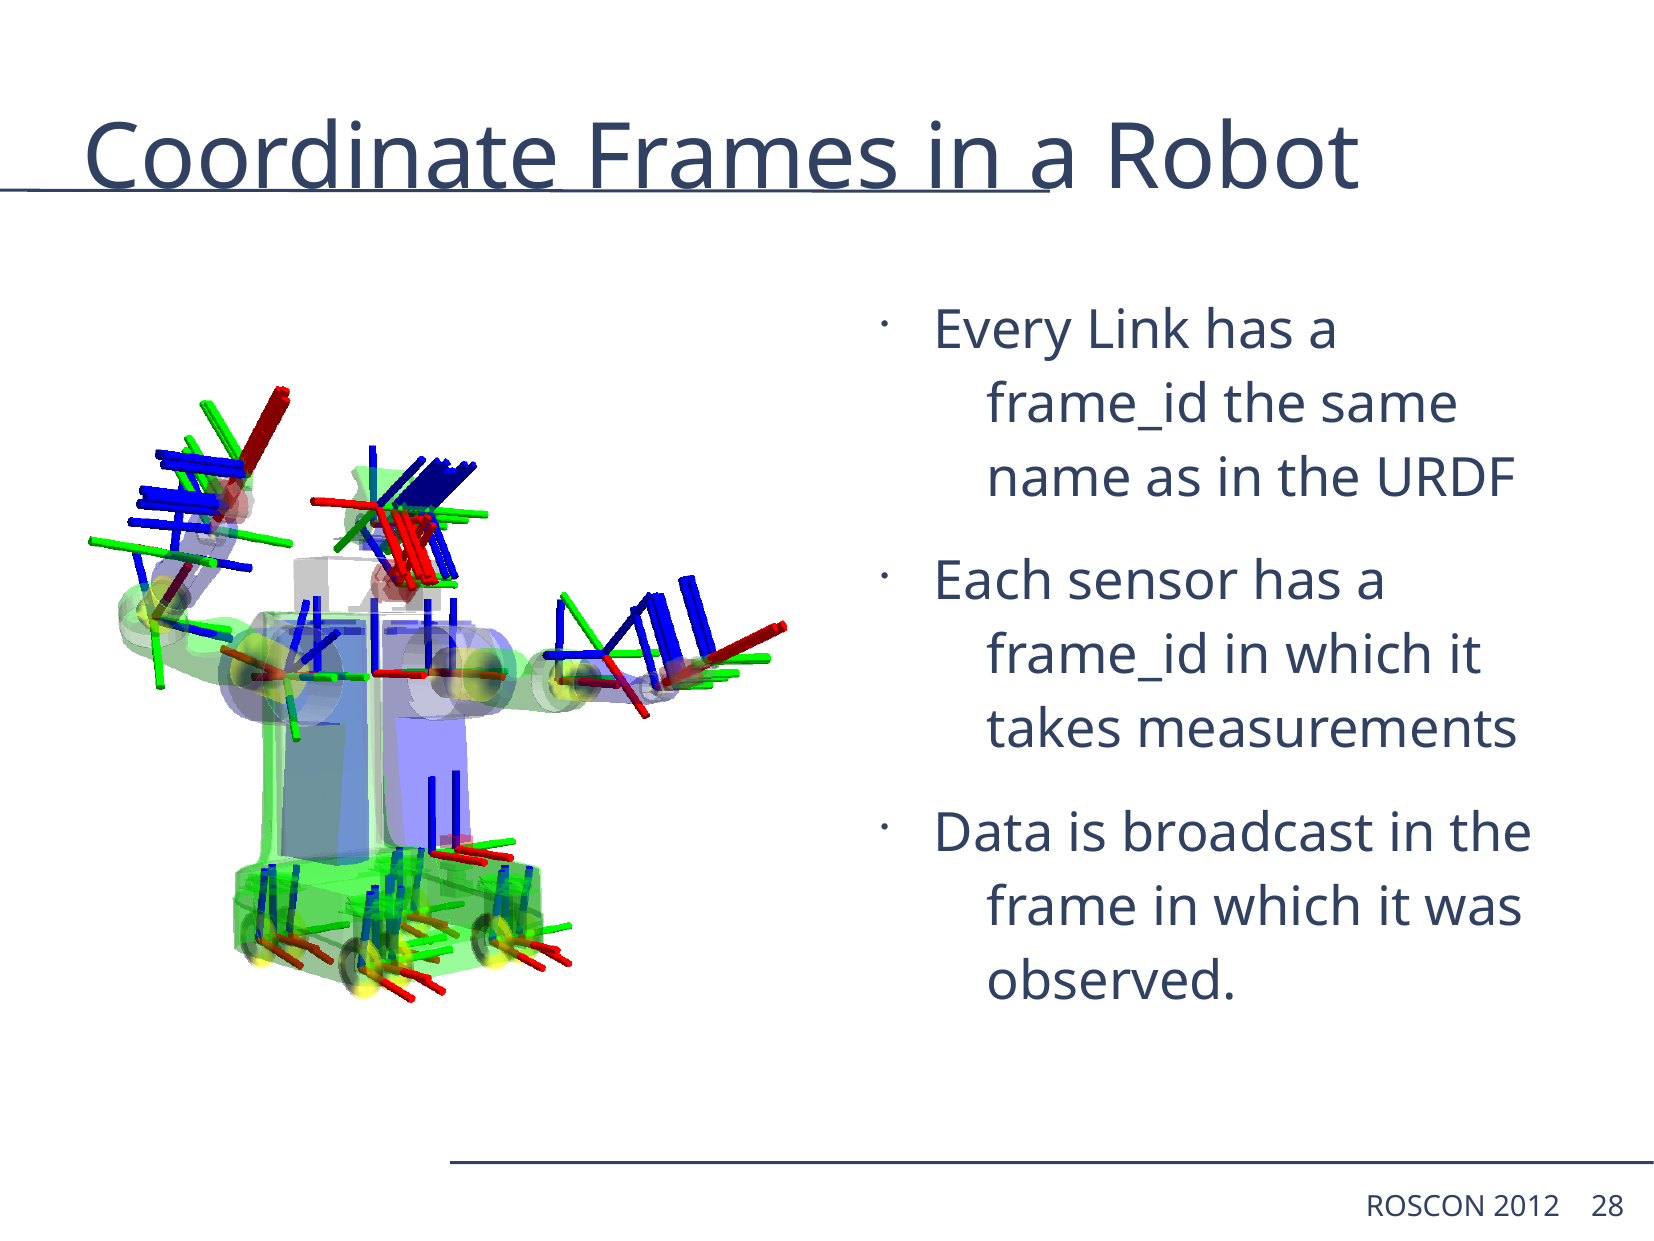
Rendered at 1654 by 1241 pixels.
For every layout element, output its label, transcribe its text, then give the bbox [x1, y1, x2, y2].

list Every Link has a frame_id the same name as in the URDF Each sensor has a frame_id in which it takes measurements Data is broadcast in the frame in which it was observed. [845, 290, 1572, 1109]
title Coordinate Frames in a Robot [82, 49, 1571, 257]
picture [82, 384, 809, 1015]
